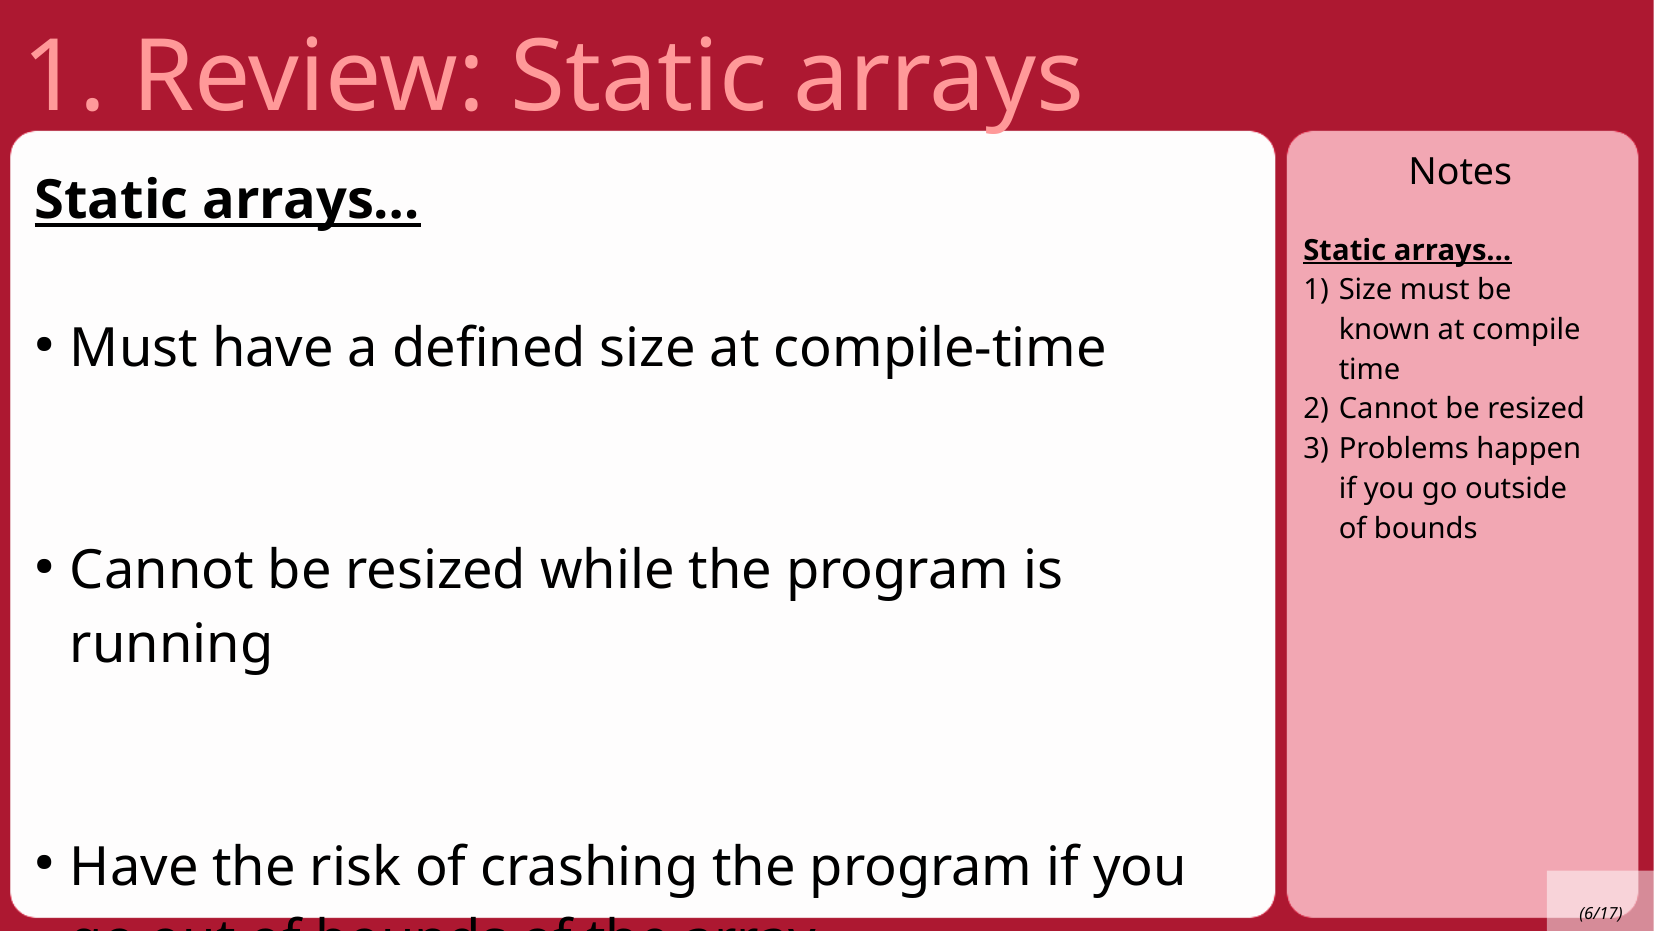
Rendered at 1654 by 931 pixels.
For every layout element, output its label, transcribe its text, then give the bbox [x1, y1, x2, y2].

picture [0, 0, 1654, 931]
text_box Notes [1290, 141, 1631, 199]
text_box Static arrays… Must have a defined size at compile-time Cannot be resized while the program is running Have the risk of crashing the program if you go out of bounds of the array [34, 160, 1248, 769]
text_box Static arrays… Size must be known at compile time Cannot be resized Problems happen if you go outside of bounds [1288, 221, 1617, 792]
title 1. Review: Static arrays [22, 7, 1511, 136]
text_box (16/17) [1546, 877, 1654, 931]
